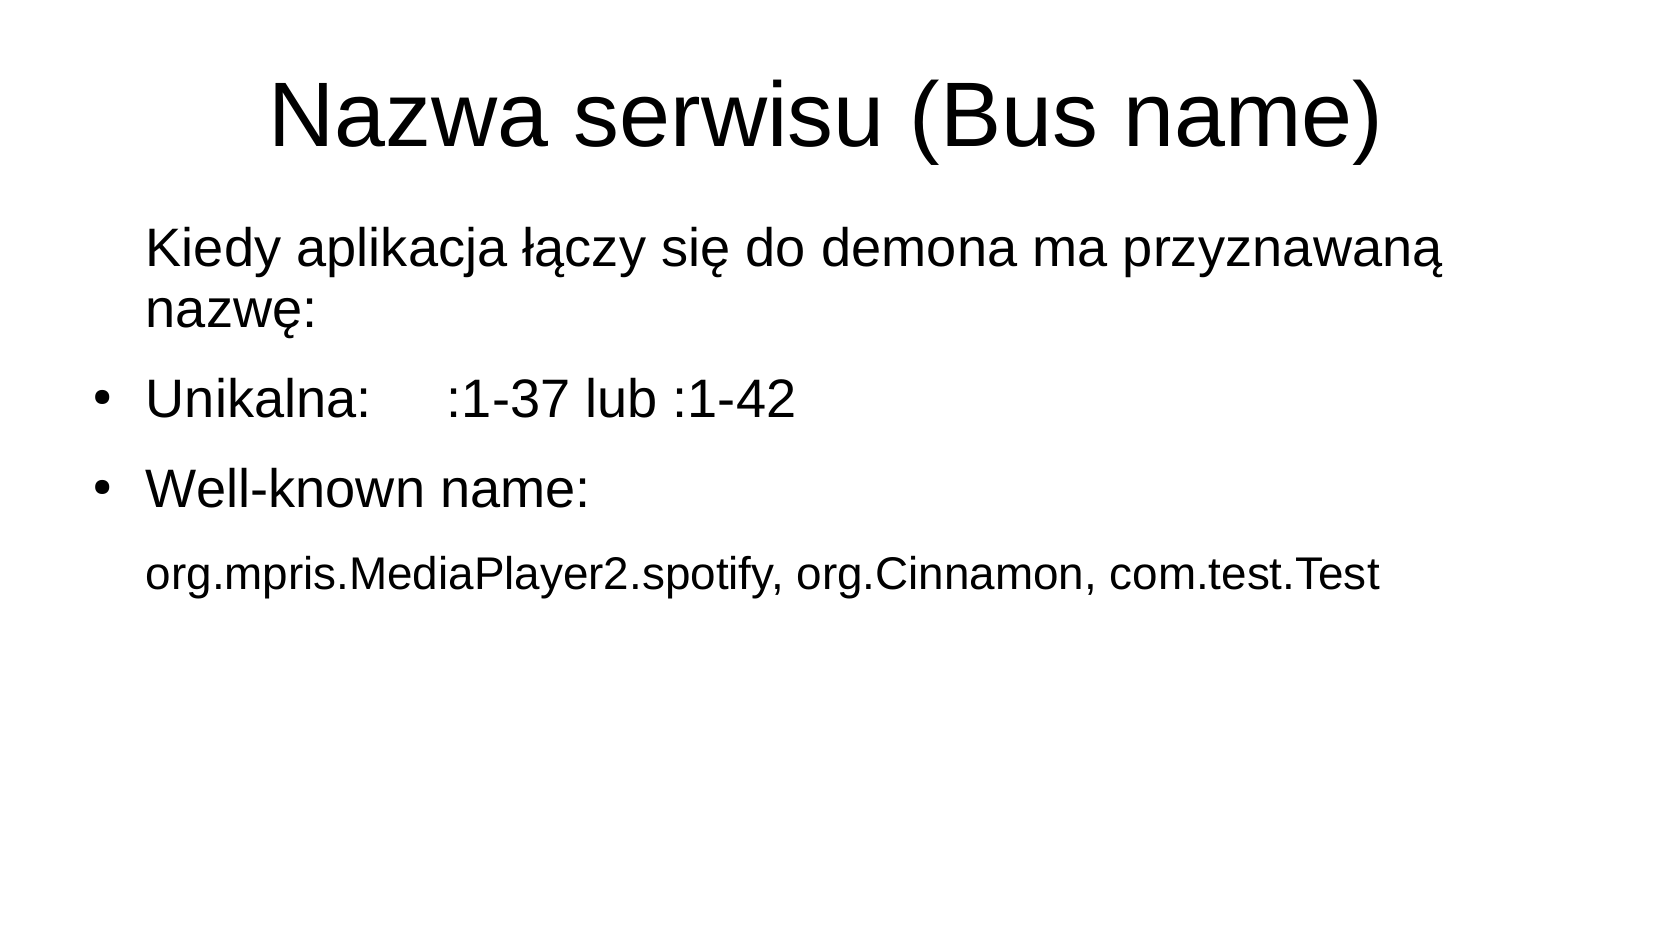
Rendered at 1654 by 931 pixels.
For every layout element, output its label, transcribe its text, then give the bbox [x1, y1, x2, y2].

title Nazwa serwisu (Bus name) [82, 37, 1571, 193]
list Kiedy aplikacja łączy się do demona ma przyznawaną nazwę: Unikalna: :1-37 lub :1-42 Well-known name: org.mpris.MediaPlayer2.spotify, org.Cinnamon, com.test.Test [75, 217, 1564, 758]
